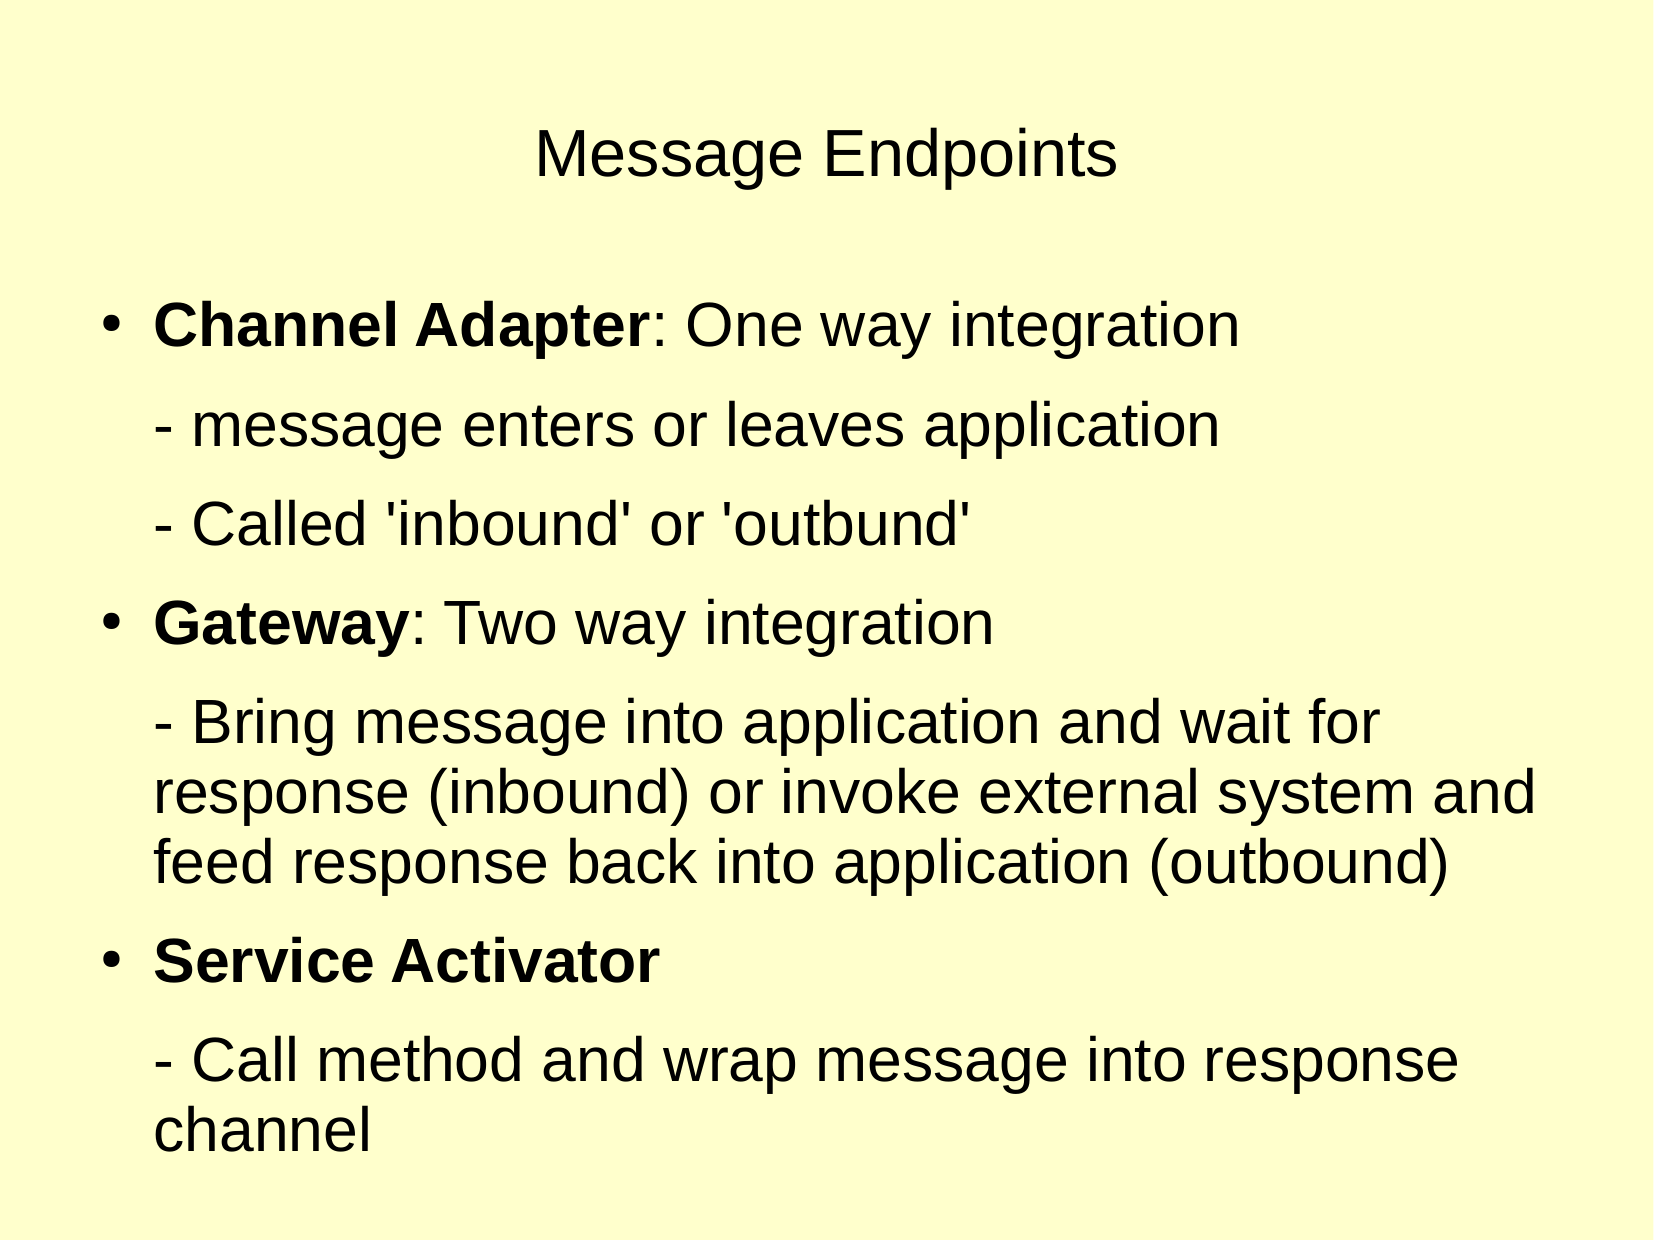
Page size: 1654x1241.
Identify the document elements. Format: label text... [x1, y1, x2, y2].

list Channel Adapter: One way integration - message enters or leaves application - Called 'inbound' or 'outbund' Gateway: Two way integration - Bring message into application and wait for response (inbound) or invoke external system and feed response back into application (outbound) Service Activator - Call method and wrap message into response channel [82, 290, 1571, 1169]
title Message Endpoints [82, 49, 1571, 257]
